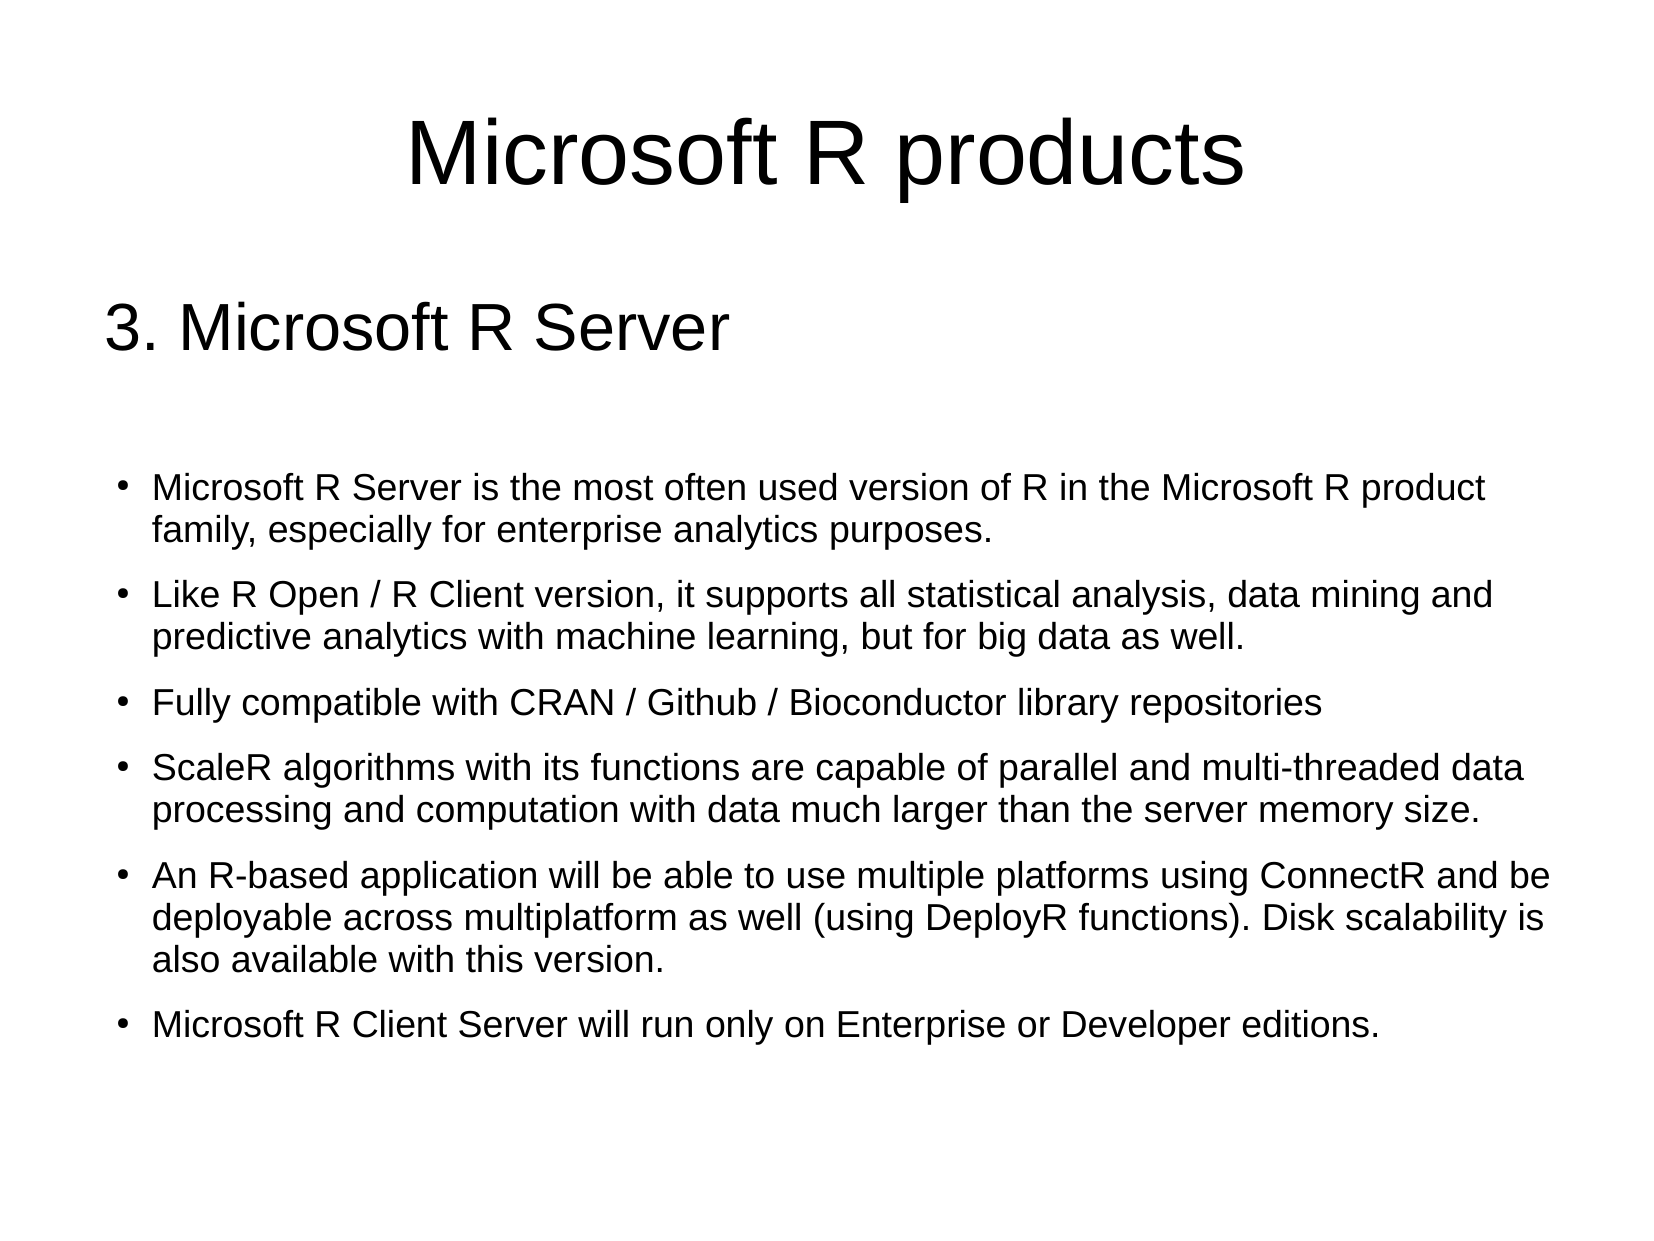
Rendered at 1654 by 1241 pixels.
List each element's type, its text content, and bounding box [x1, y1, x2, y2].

title Microsoft R products [82, 49, 1571, 257]
list 3. Microsoft R Server Microsoft R Server is the most often used version of R in the Microsoft R product family, especially for enterprise analytics purposes. Like R Open / R Client version, it supports all statistical analysis, data mining and predictive analytics with machine learning, but for big data as well. Fully compatible with CRAN / Github / Bioconductor library repositories ScaleR algorithms with its functions are capable of parallel and multi-threaded data processing and computation with data much larger than the server memory size. An R-based application will be able to use multiple platforms using ConnectR and be deployable across multiplatform as well (using DeployR functions). Disk scalability is also available with this version. Microsoft R Client Server will run only on Enterprise or Developer editions. [81, 290, 1570, 1146]
